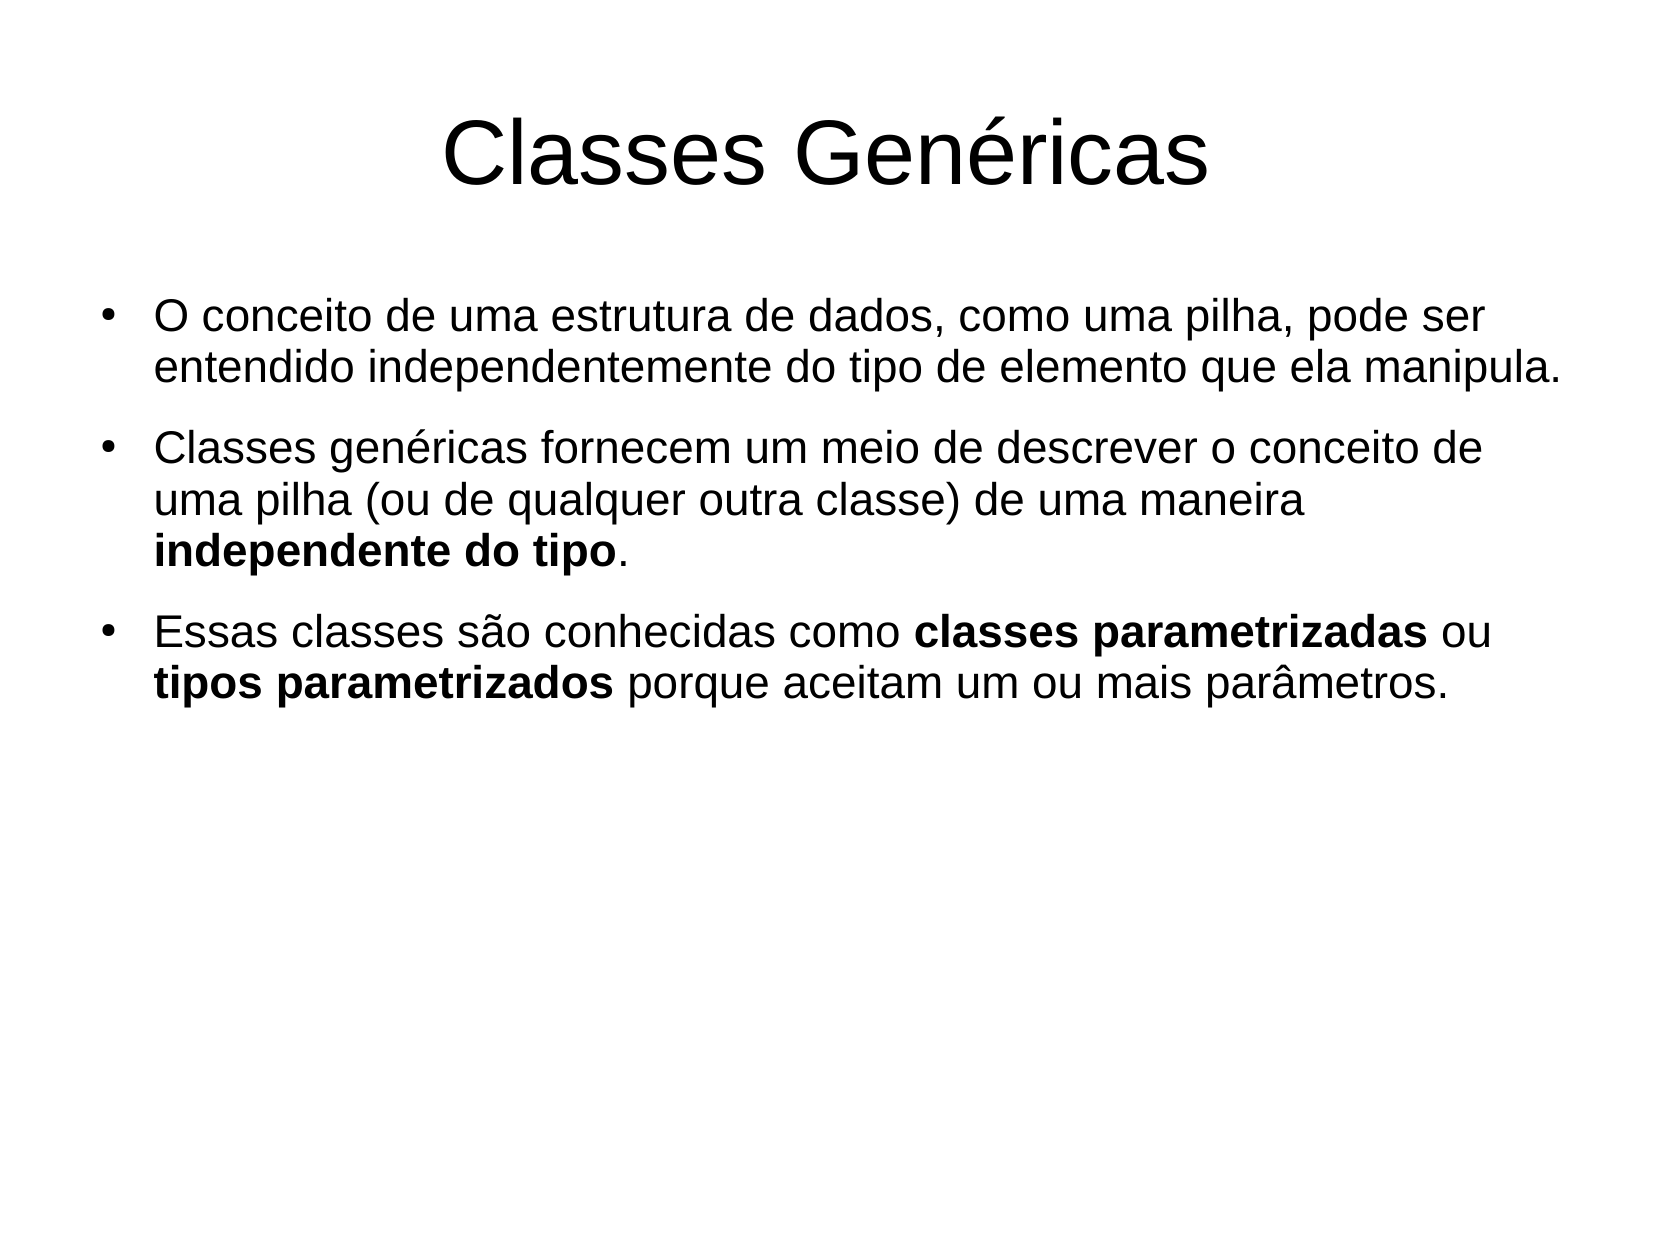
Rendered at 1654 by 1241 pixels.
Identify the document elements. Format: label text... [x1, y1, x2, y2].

list O conceito de uma estrutura de dados, como uma pilha, pode ser entendido independentemente do tipo de elemento que ela manipula. Classes genéricas fornecem um meio de descrever o conceito de uma pilha (ou de qualquer outra classe) de uma maneira independente do tipo. Essas classes são conhecidas como classes parametrizadas ou tipos parametrizados porque aceitam um ou mais parâmetros. [82, 290, 1571, 1109]
title Classes Genéricas [82, 49, 1571, 257]
